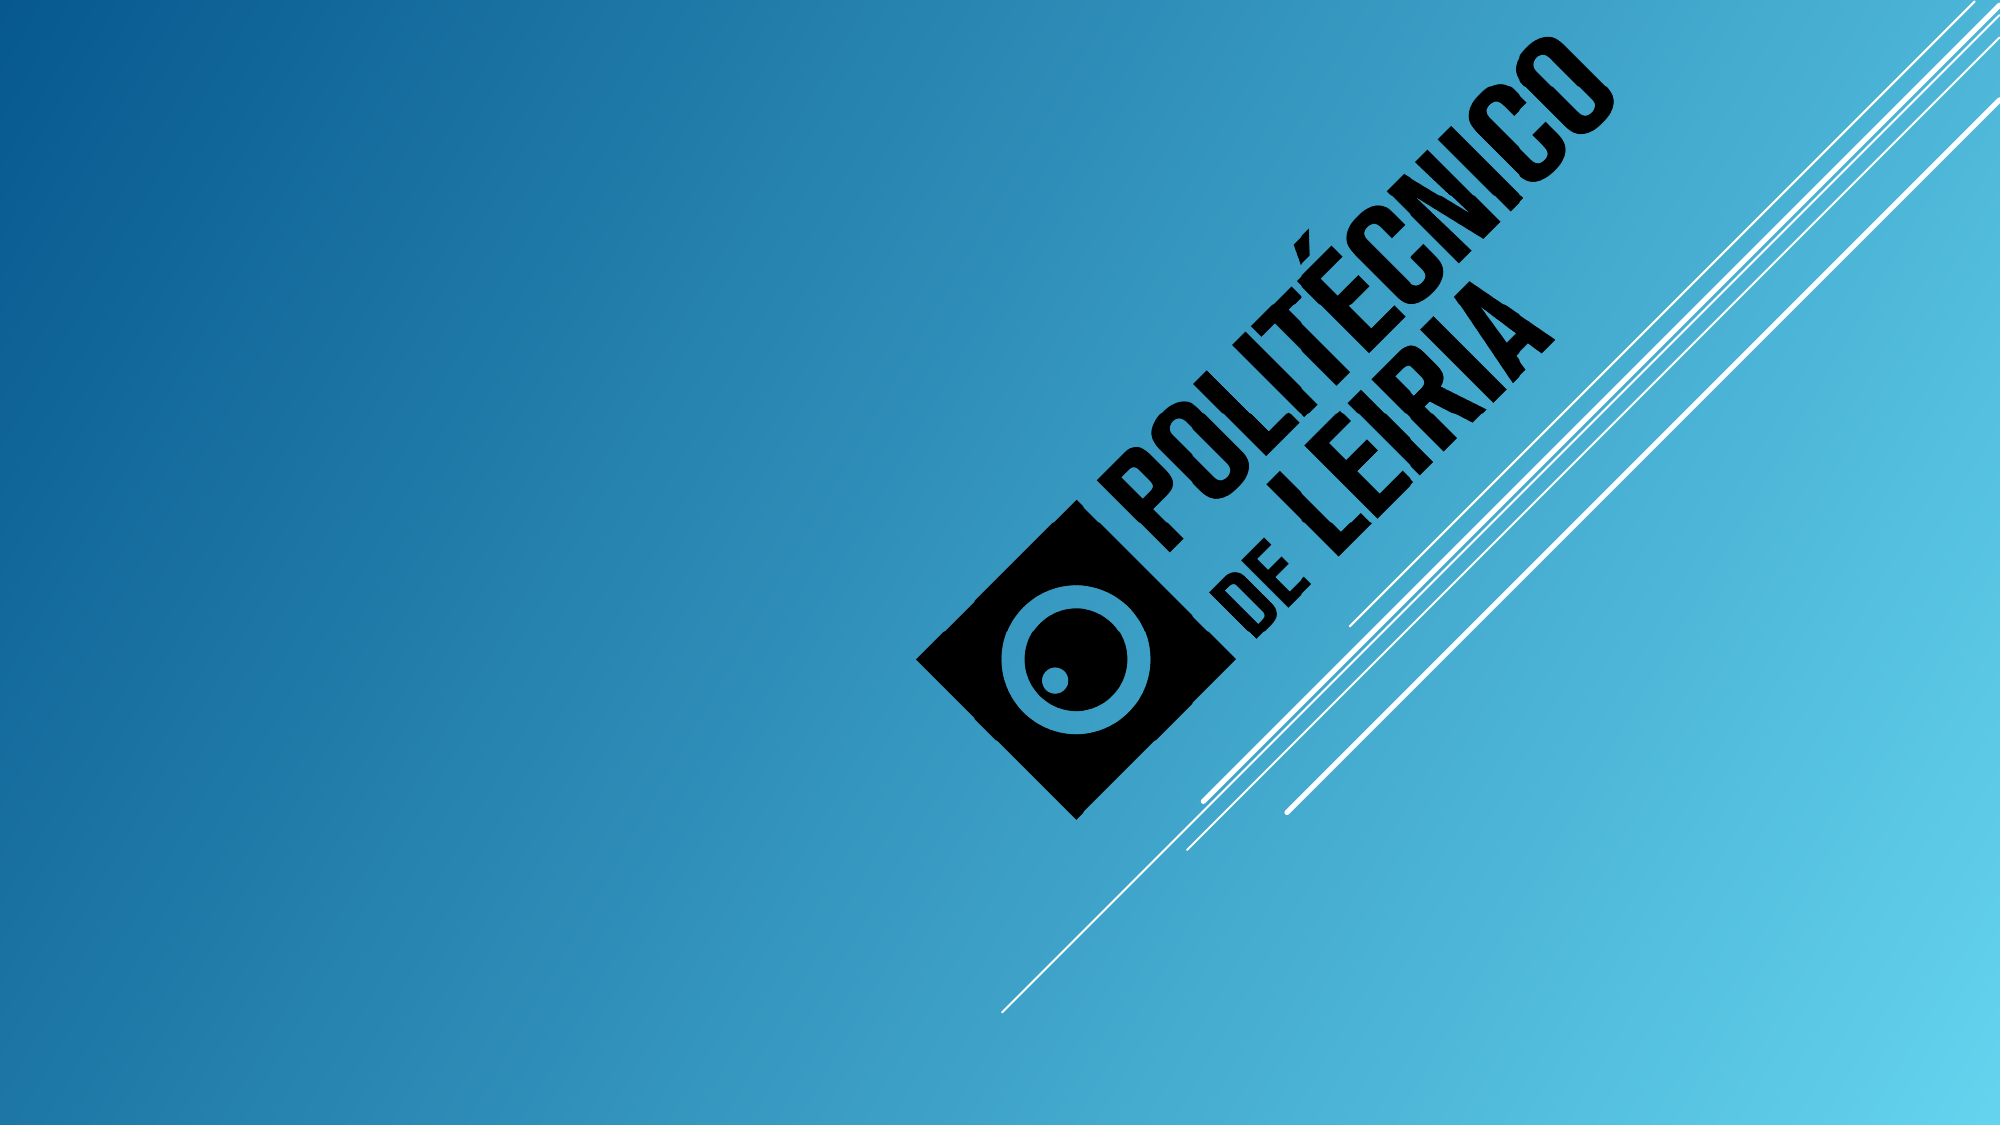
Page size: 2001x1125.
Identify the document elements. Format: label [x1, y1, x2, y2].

picture [757, 0, 1846, 958]
